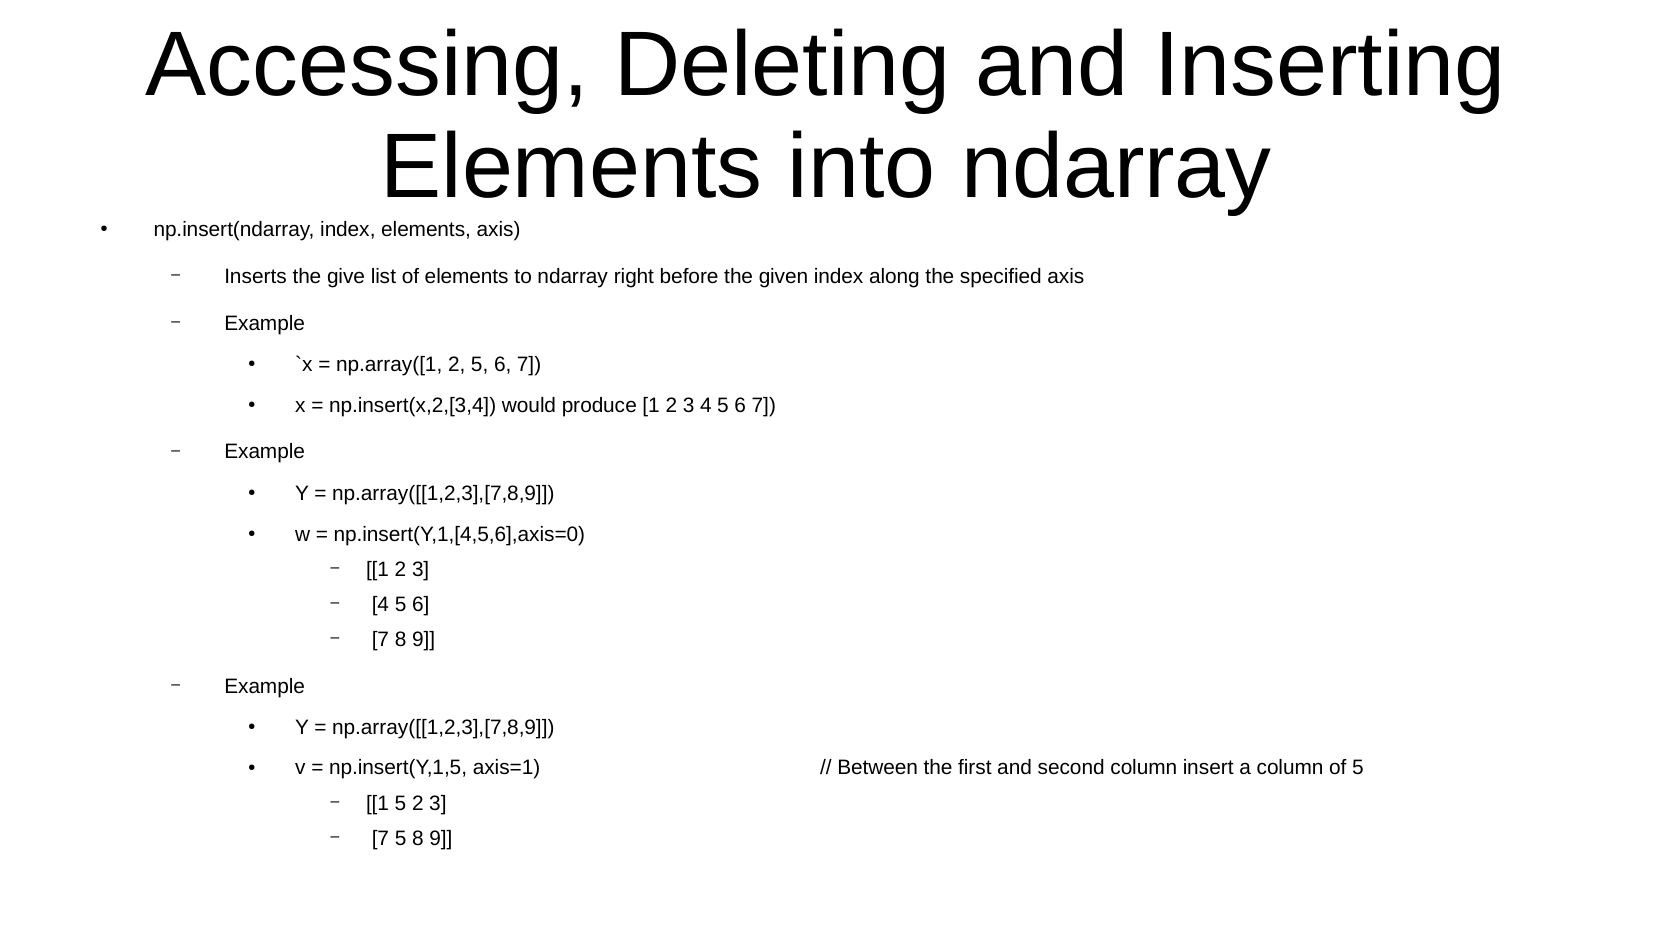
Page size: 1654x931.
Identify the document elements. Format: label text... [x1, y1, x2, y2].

list np.insert(ndarray, index, elements, axis) Inserts the give list of elements to ndarray right before the given index along the specified axis Example `x = np.array([1, 2, 5, 6, 7]) x = np.insert(x,2,[3,4]) would produce [1 2 3 4 5 6 7]) Example Y = np.array([[1,2,3],[7,8,9]]) w = np.insert(Y,1,[4,5,6],axis=0) [[1 2 3] [4 5 6] [7 8 9]] Example Y = np.array([[1,2,3],[7,8,9]]) v = np.insert(Y,1,5, axis=1) // Between the first and second column insert a column of 5 [[1 5 2 3] [7 5 8 9]] [82, 217, 1606, 901]
title Accessing, Deleting and Inserting Elements into ndarray [82, 12, 1571, 217]
